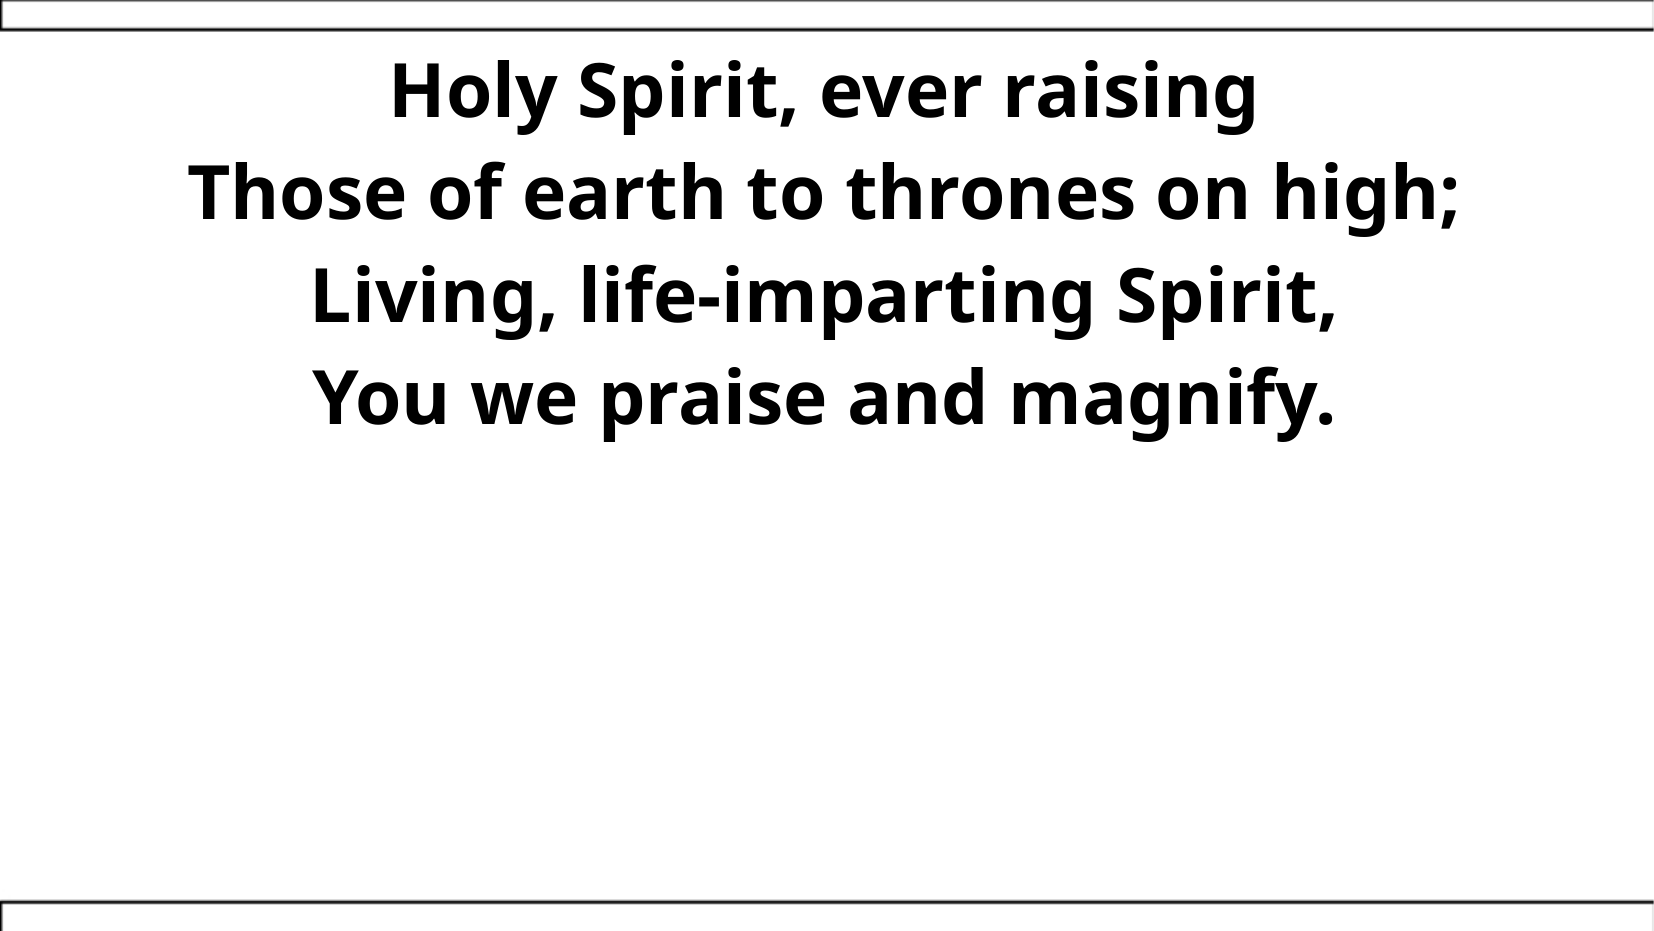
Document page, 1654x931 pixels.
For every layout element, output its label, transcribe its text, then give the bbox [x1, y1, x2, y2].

text_box Holy Spirit, ever raising Those of earth to thrones on high; Living, life-imparting Spirit, You we praise and magnify. [90, 30, 1561, 445]
picture [0, 0, 1654, 931]
